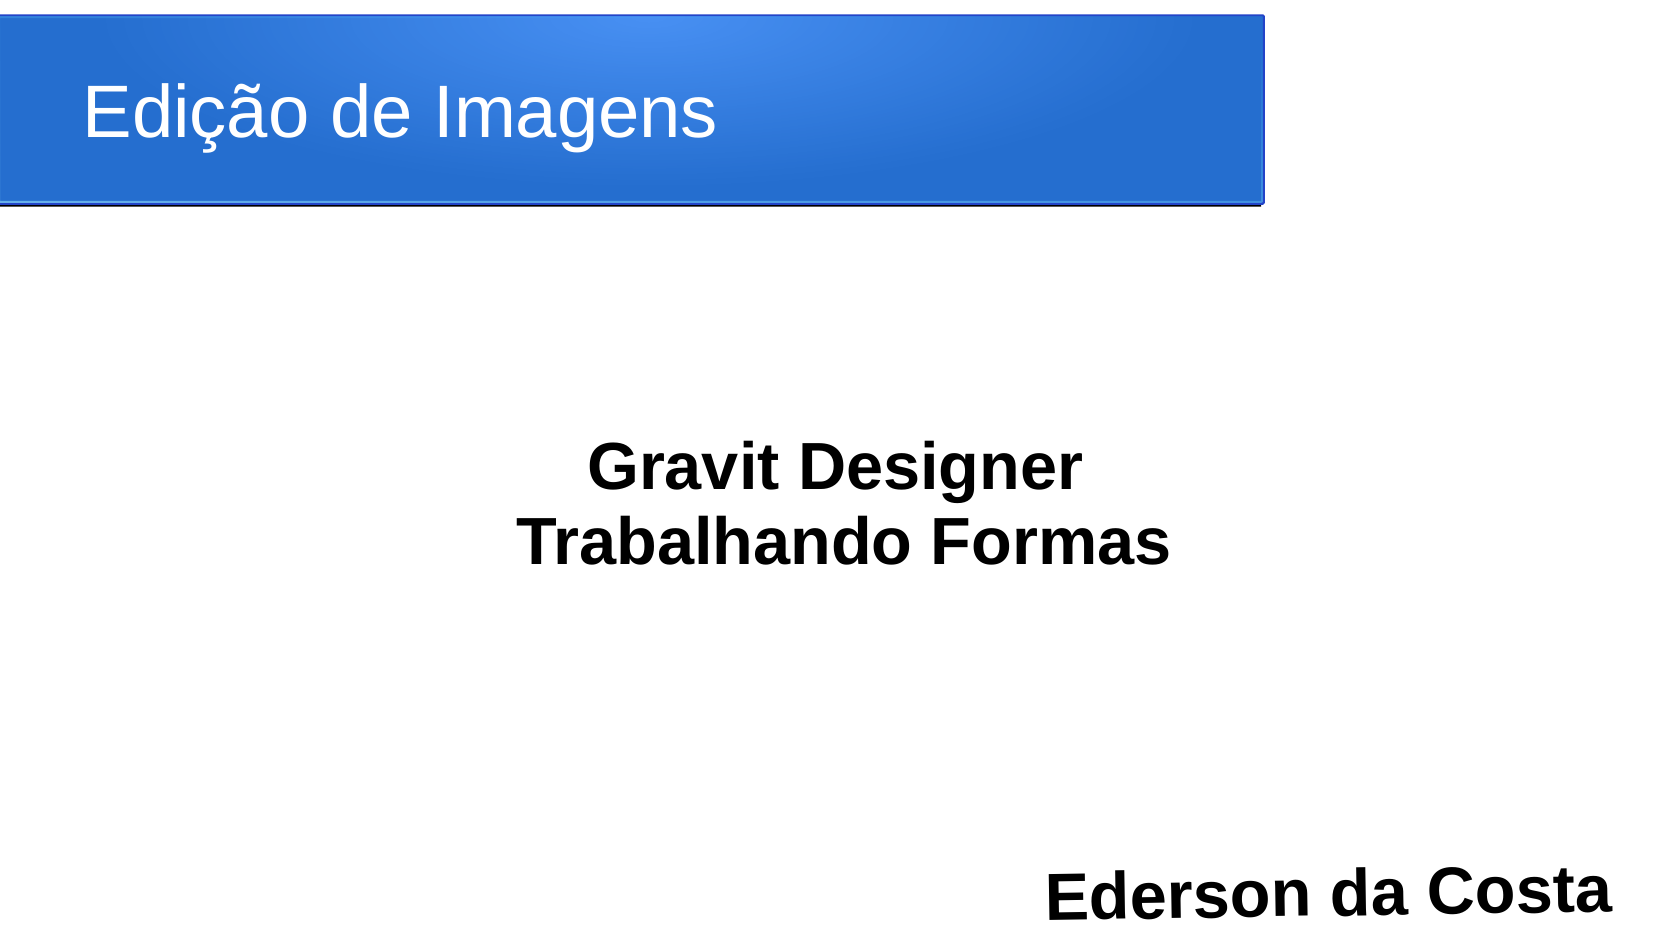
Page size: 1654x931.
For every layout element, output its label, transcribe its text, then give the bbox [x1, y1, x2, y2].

subtitle Gravit Designer Trabalhando Formas [472, 334, 1217, 674]
title Edição de Imagens [82, 35, 1235, 189]
text_box Ederson da Costa [1003, 847, 1654, 931]
